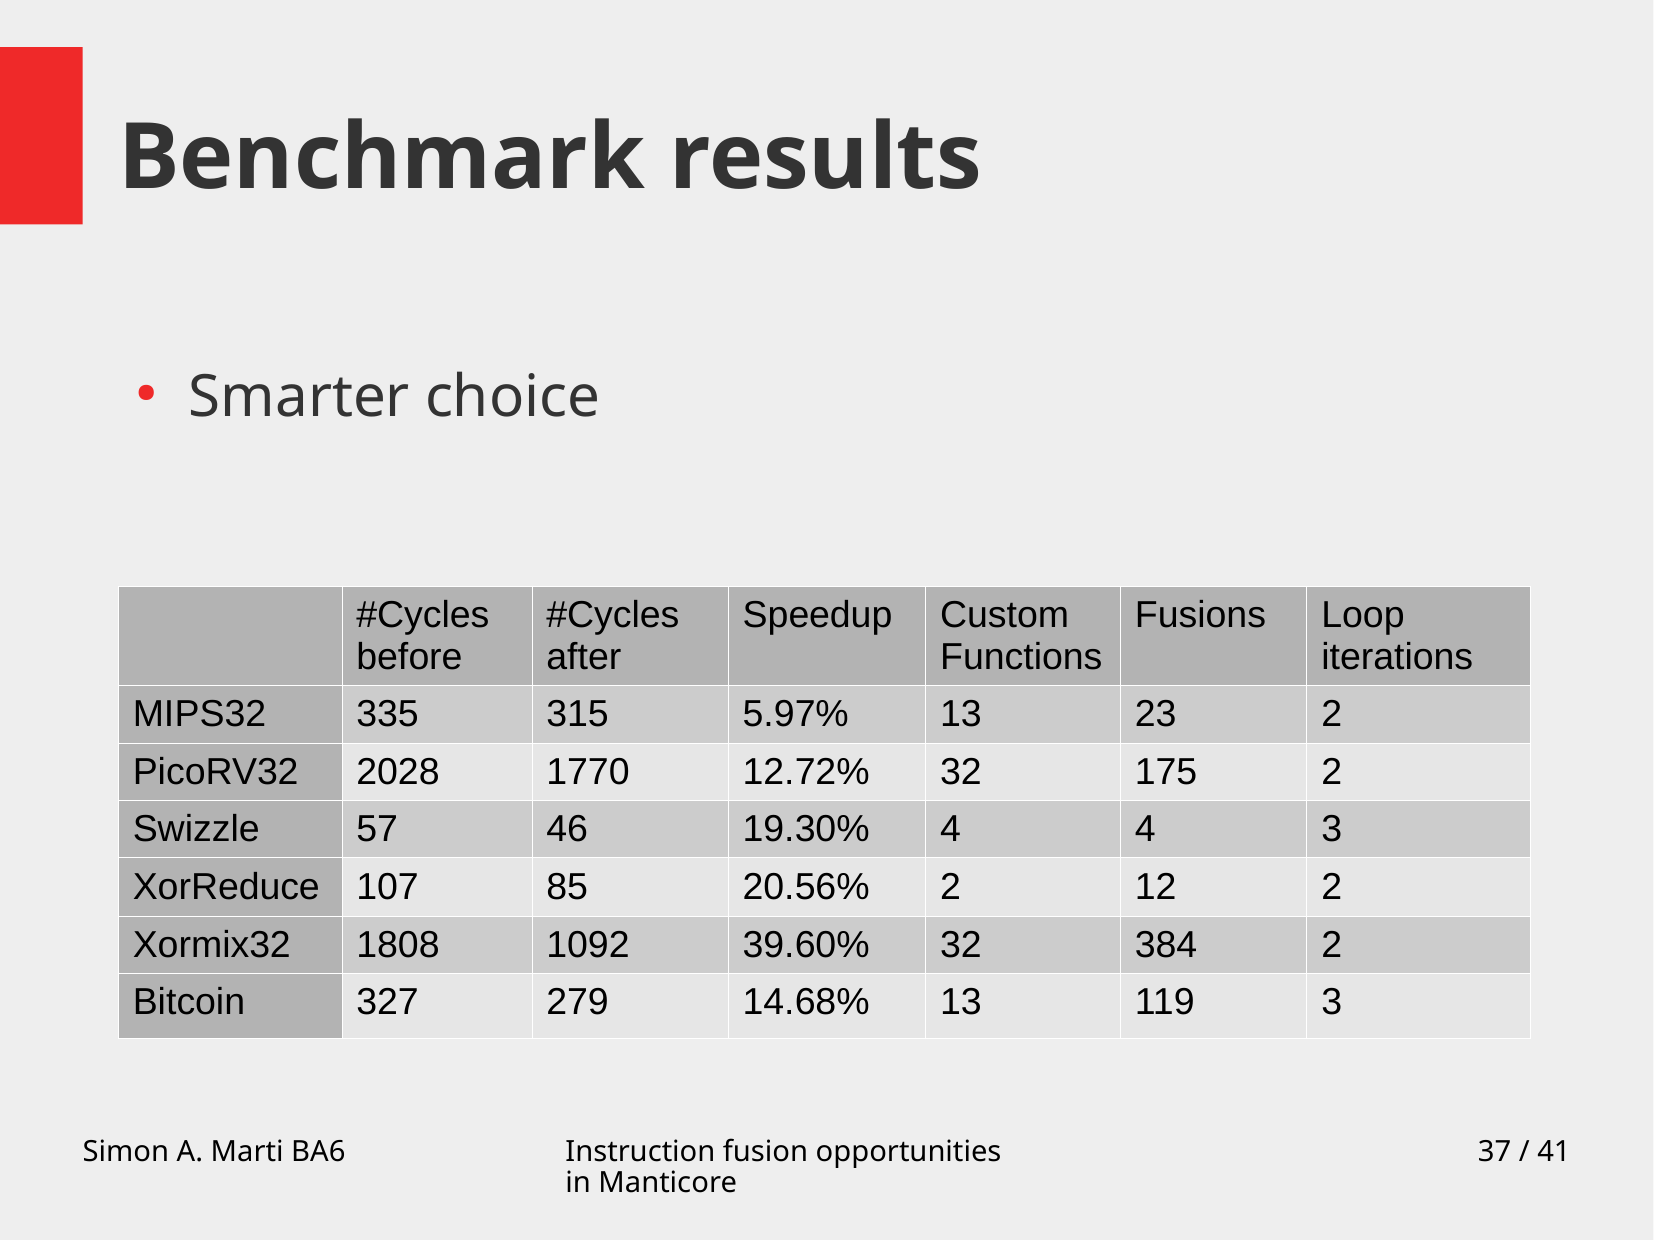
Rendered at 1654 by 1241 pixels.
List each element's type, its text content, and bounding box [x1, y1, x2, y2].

table_header #Cycles after [533, 587, 728, 685]
table_cell 2 [1307, 744, 1530, 800]
table_cell 5.97% [729, 686, 925, 743]
table_cell 32 [926, 744, 1120, 800]
table_cell 19.30% [729, 801, 925, 857]
table_cell Bitcoin [119, 974, 342, 1038]
table_cell 3 [1307, 801, 1530, 857]
table_cell 4 [1121, 801, 1306, 857]
table_cell 175 [1121, 744, 1306, 800]
table_cell PicoRV32 [119, 744, 342, 800]
table_cell 1808 [343, 917, 532, 973]
table_cell 85 [533, 858, 728, 916]
table_cell XorReduce [119, 858, 342, 916]
table_cell 57 [343, 801, 532, 857]
table_cell 3 [1307, 974, 1530, 1038]
table_cell 327 [343, 974, 532, 1038]
title Benchmark results [118, 49, 1571, 257]
table_header Loop iterations [1307, 587, 1530, 685]
table_cell 4 [926, 801, 1120, 857]
table_cell 2 [1307, 858, 1530, 916]
table_cell 14.68% [729, 974, 925, 1038]
table_cell 119 [1121, 974, 1306, 1038]
table_cell 315 [533, 686, 728, 743]
table_cell 1092 [533, 917, 728, 973]
table_cell 335 [343, 686, 532, 743]
table_cell 384 [1121, 917, 1306, 973]
table_cell 20.56% [729, 858, 925, 916]
table_header Speedup [729, 587, 925, 685]
table_cell 2 [926, 858, 1120, 916]
table_cell 46 [533, 801, 728, 857]
list Smarter choice [118, 354, 1536, 1074]
table_cell 2028 [343, 744, 532, 800]
table_header Custom Functions [926, 587, 1120, 685]
table_cell 279 [533, 974, 728, 1038]
table_cell 23 [1121, 686, 1306, 743]
table_cell 39.60% [729, 917, 925, 973]
table_cell 2 [1307, 686, 1530, 743]
table_cell 12 [1121, 858, 1306, 916]
table_cell 32 [926, 917, 1120, 973]
table_cell 2 [1307, 917, 1530, 973]
table_cell 1770 [533, 744, 728, 800]
table_cell 107 [343, 858, 532, 916]
table_header Fusions [1121, 587, 1306, 685]
table_cell 13 [926, 686, 1120, 743]
table_cell Swizzle [119, 801, 342, 857]
table_cell 13 [926, 974, 1120, 1038]
table_cell 12.72% [729, 744, 925, 800]
table_cell Xormix32 [119, 917, 342, 973]
table_cell MIPS32 [119, 686, 342, 743]
table_header [119, 587, 342, 685]
table_header #Cycles before [343, 587, 532, 685]
